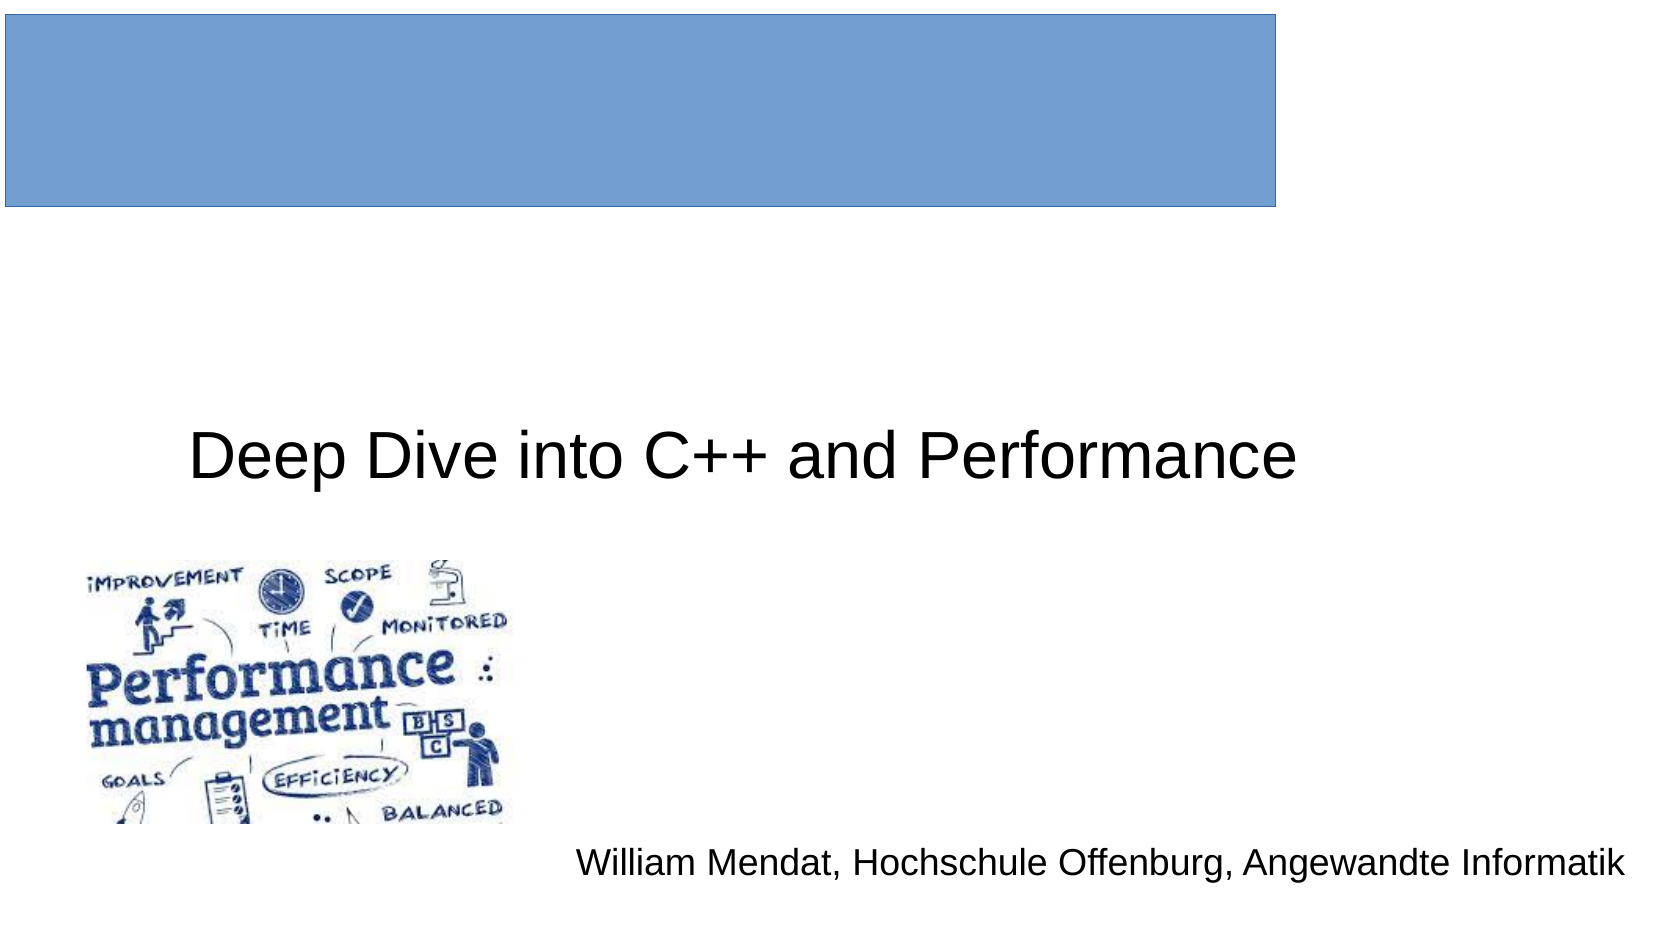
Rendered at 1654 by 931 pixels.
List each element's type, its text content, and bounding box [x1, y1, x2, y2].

picture [62, 560, 532, 824]
text_box William Mendat, Hochschule Offenburg, Angewandte Informatik [561, 833, 1654, 931]
subtitle Deep Dive into C++ and Performance [177, 201, 1329, 709]
